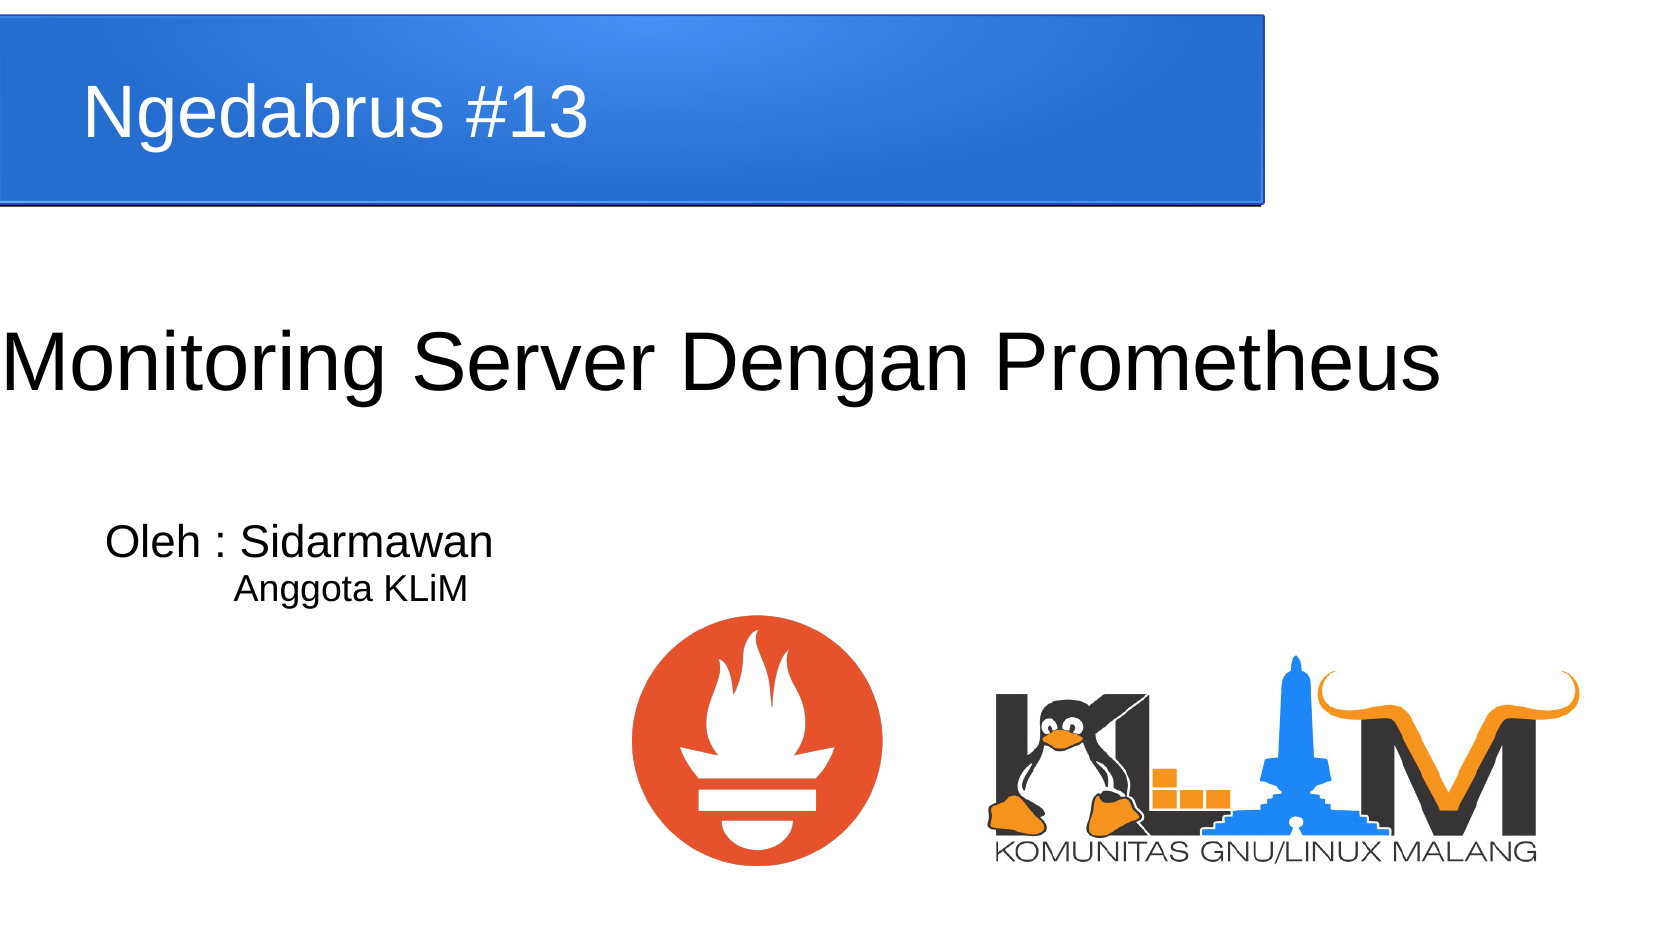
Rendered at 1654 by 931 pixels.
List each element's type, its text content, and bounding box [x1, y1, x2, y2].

subtitle Monitoring Server Dengan Prometheus [0, 315, 1489, 502]
text_box Oleh : Sidarmawan Anggota KLiM [90, 480, 541, 646]
title Ngedabrus #13 [82, 35, 1235, 189]
picture [632, 614, 886, 866]
picture [960, 629, 1606, 889]
